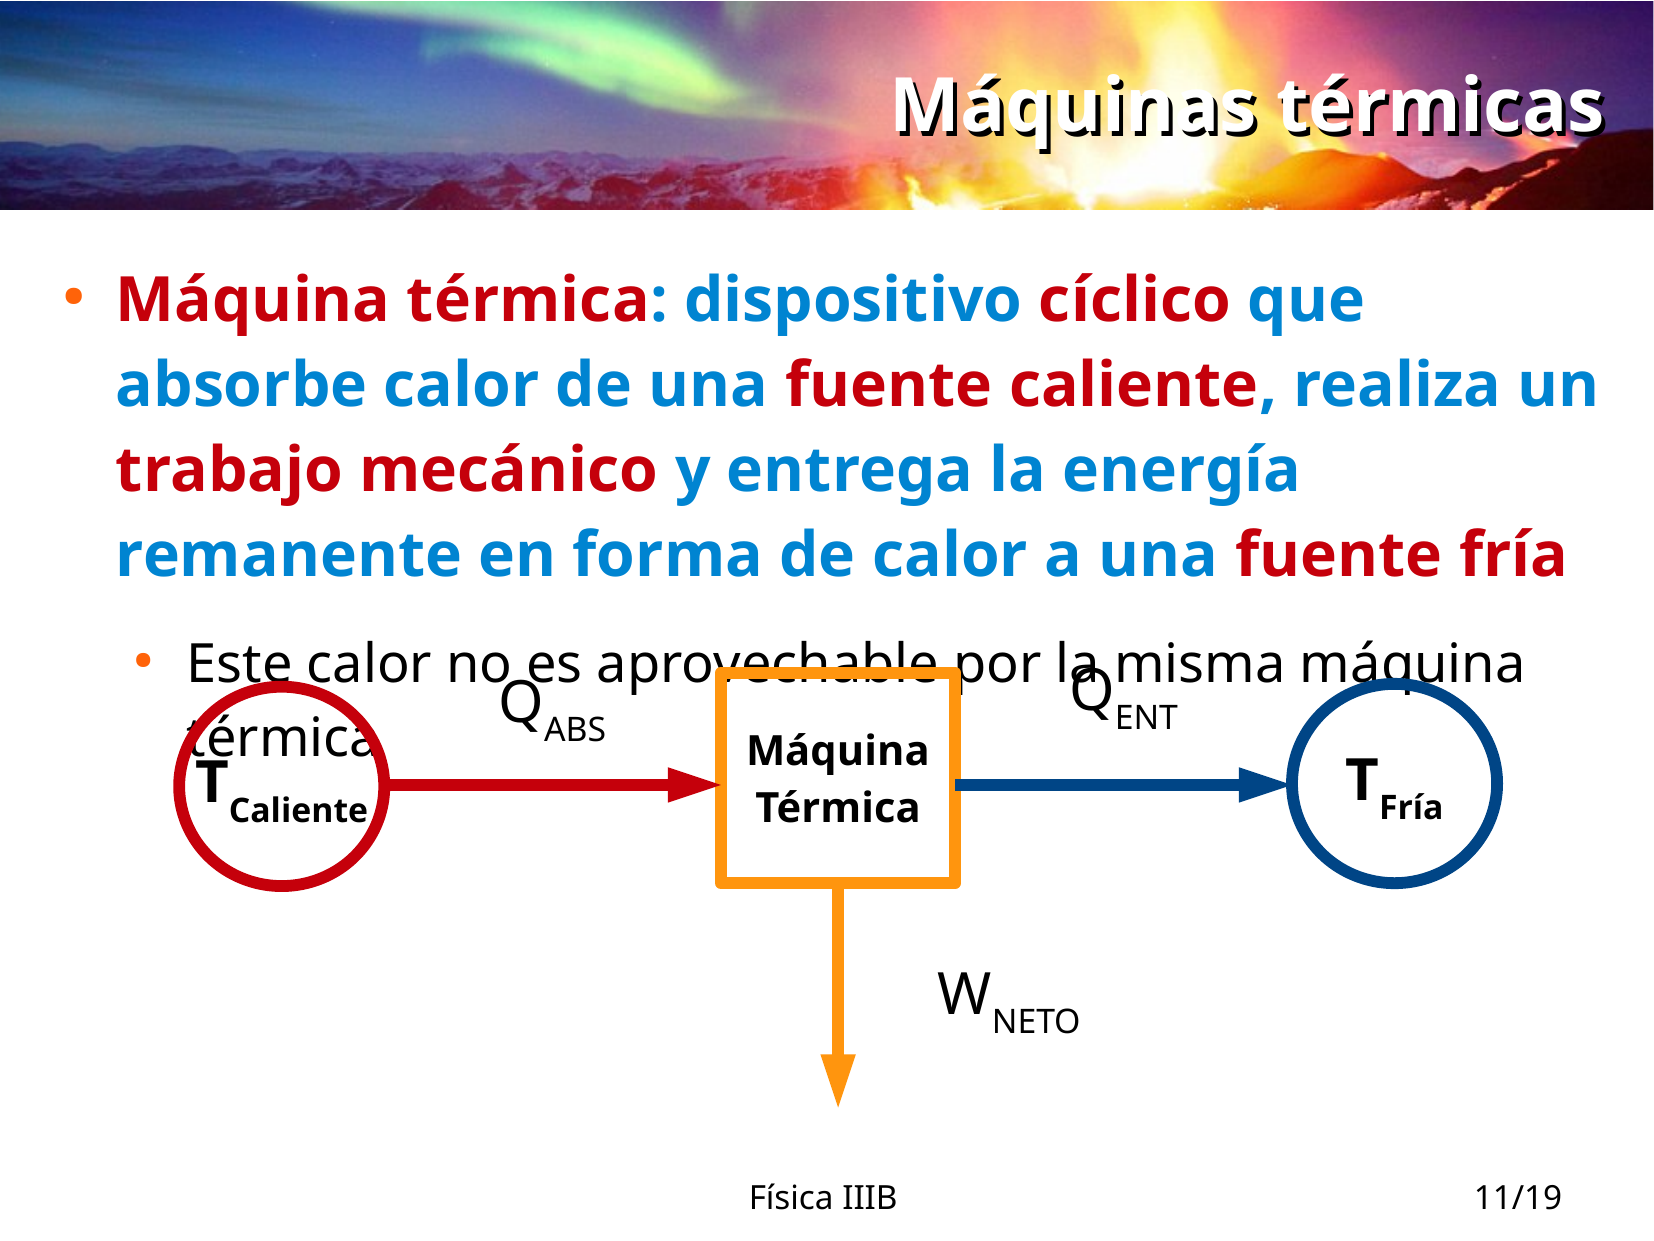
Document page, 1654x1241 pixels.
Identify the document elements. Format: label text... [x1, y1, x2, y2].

title Máquinas térmicas [45, 15, 1606, 191]
picture [0, 1, 1654, 210]
text_box WNETO [865, 945, 1153, 1156]
text_box TFría [1292, 683, 1498, 884]
text_box TCaliente [179, 686, 385, 887]
text_box Máquina Térmica [720, 672, 956, 884]
list Máquina térmica: dispositivo cíclico que absorbe calor de una fuente caliente, realiza un trabajo mecánico y entrega la energía remanente en forma de calor a una fuente fría Este calor no es aprovechable por la misma máquina térmica [45, 255, 1606, 1156]
